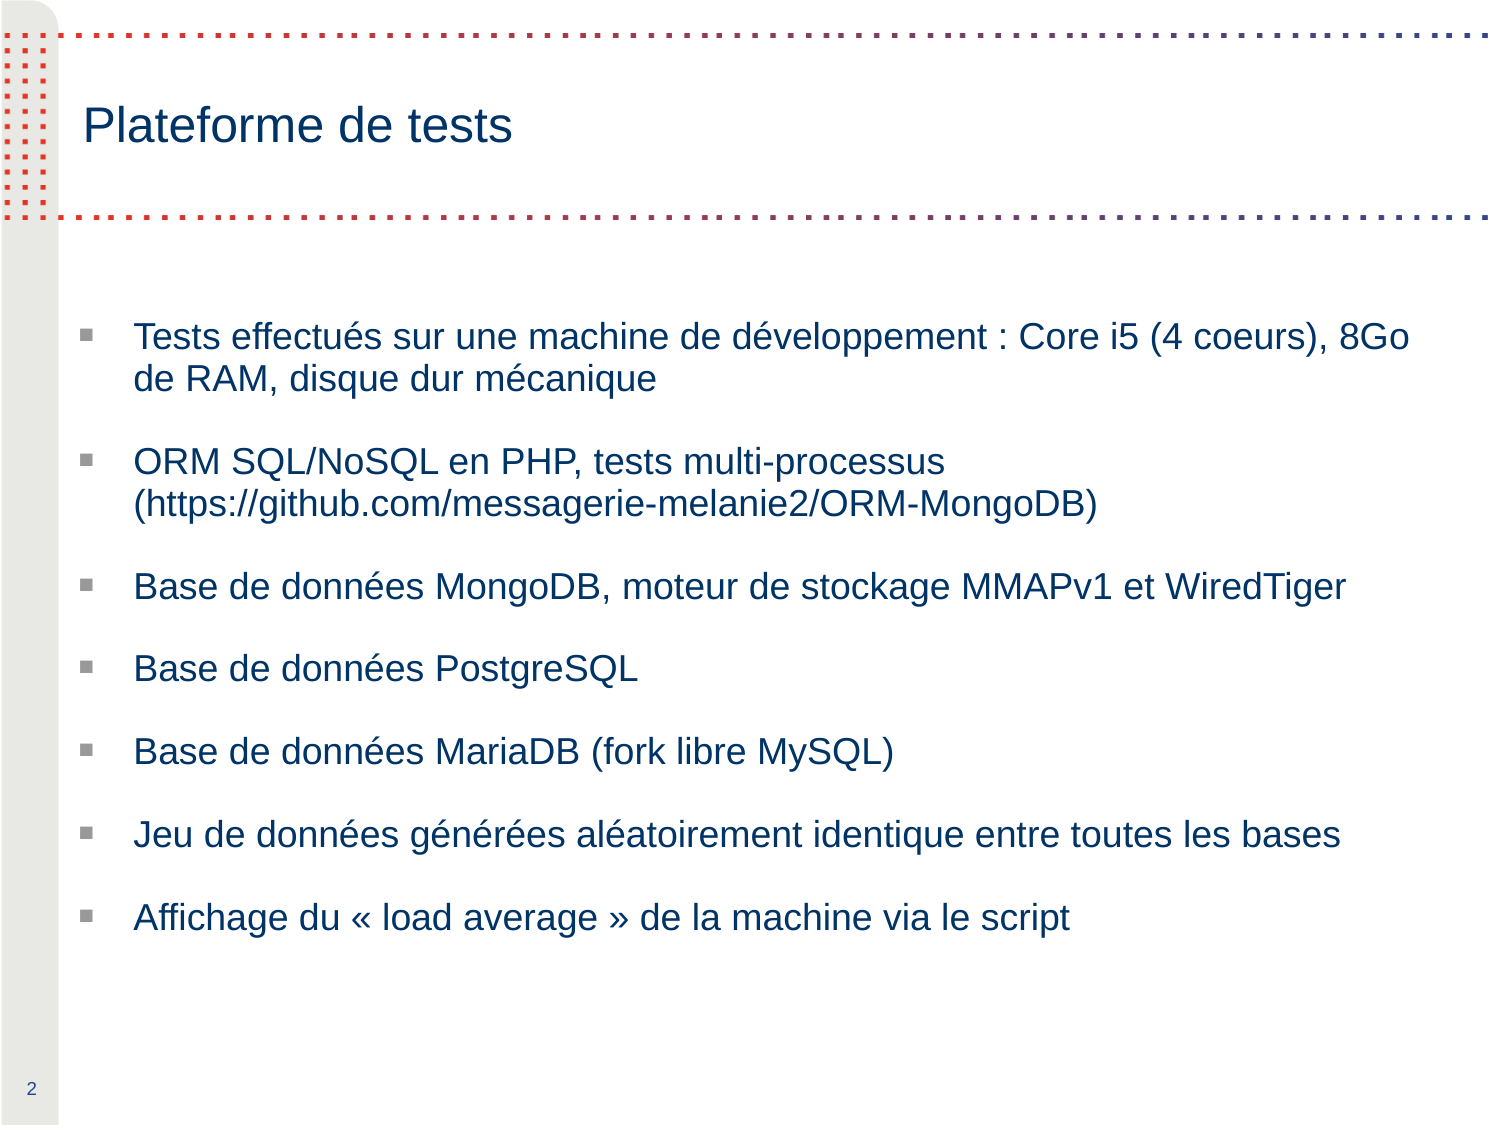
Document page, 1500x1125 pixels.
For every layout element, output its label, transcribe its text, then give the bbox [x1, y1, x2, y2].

picture [0, 33, 1500, 220]
list Tests effectués sur une machine de développement : Core i5 (4 coeurs), 8Go de RAM, disque dur mécanique ORM SQL/NoSQL en PHP, tests multi-processus (https://github.com/messagerie-melanie2/ORM-MongoDB) Base de données MongoDB, moteur de stockage MMAPv1 et WiredTiger Base de données PostgreSQL Base de données MariaDB (fork libre MySQL) Jeu de données générées aléatoirement identique entre toutes les bases Affichage du « load average » de la machine via le script [62, 232, 1438, 1071]
title Plateforme de tests [82, 50, 1465, 200]
